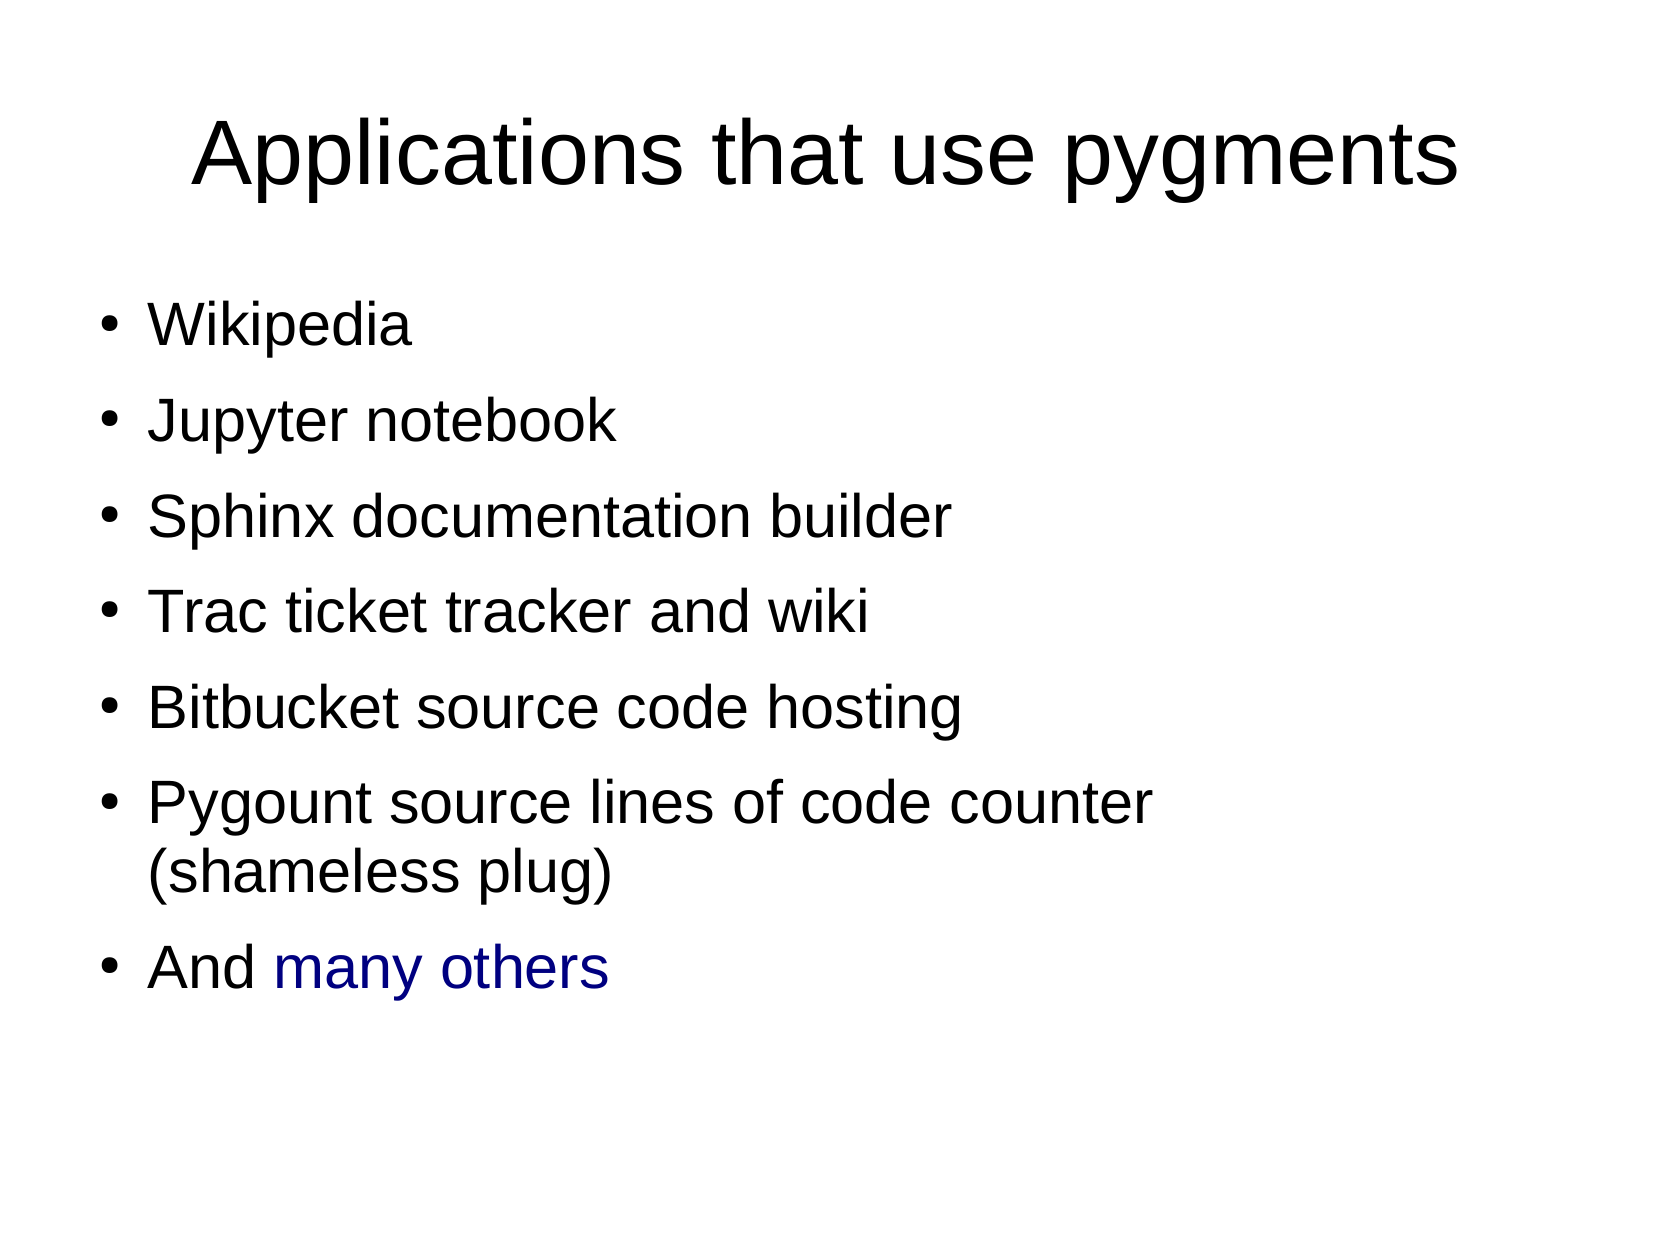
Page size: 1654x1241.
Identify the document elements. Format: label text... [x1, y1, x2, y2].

list Wikipedia Jupyter notebook Sphinx documentation builder Trac ticket tracker and wiki Bitbucket source code hosting Pygount source lines of code counter (shameless plug) And many others [82, 290, 1571, 1010]
title Applications that use pygments [82, 49, 1571, 257]
